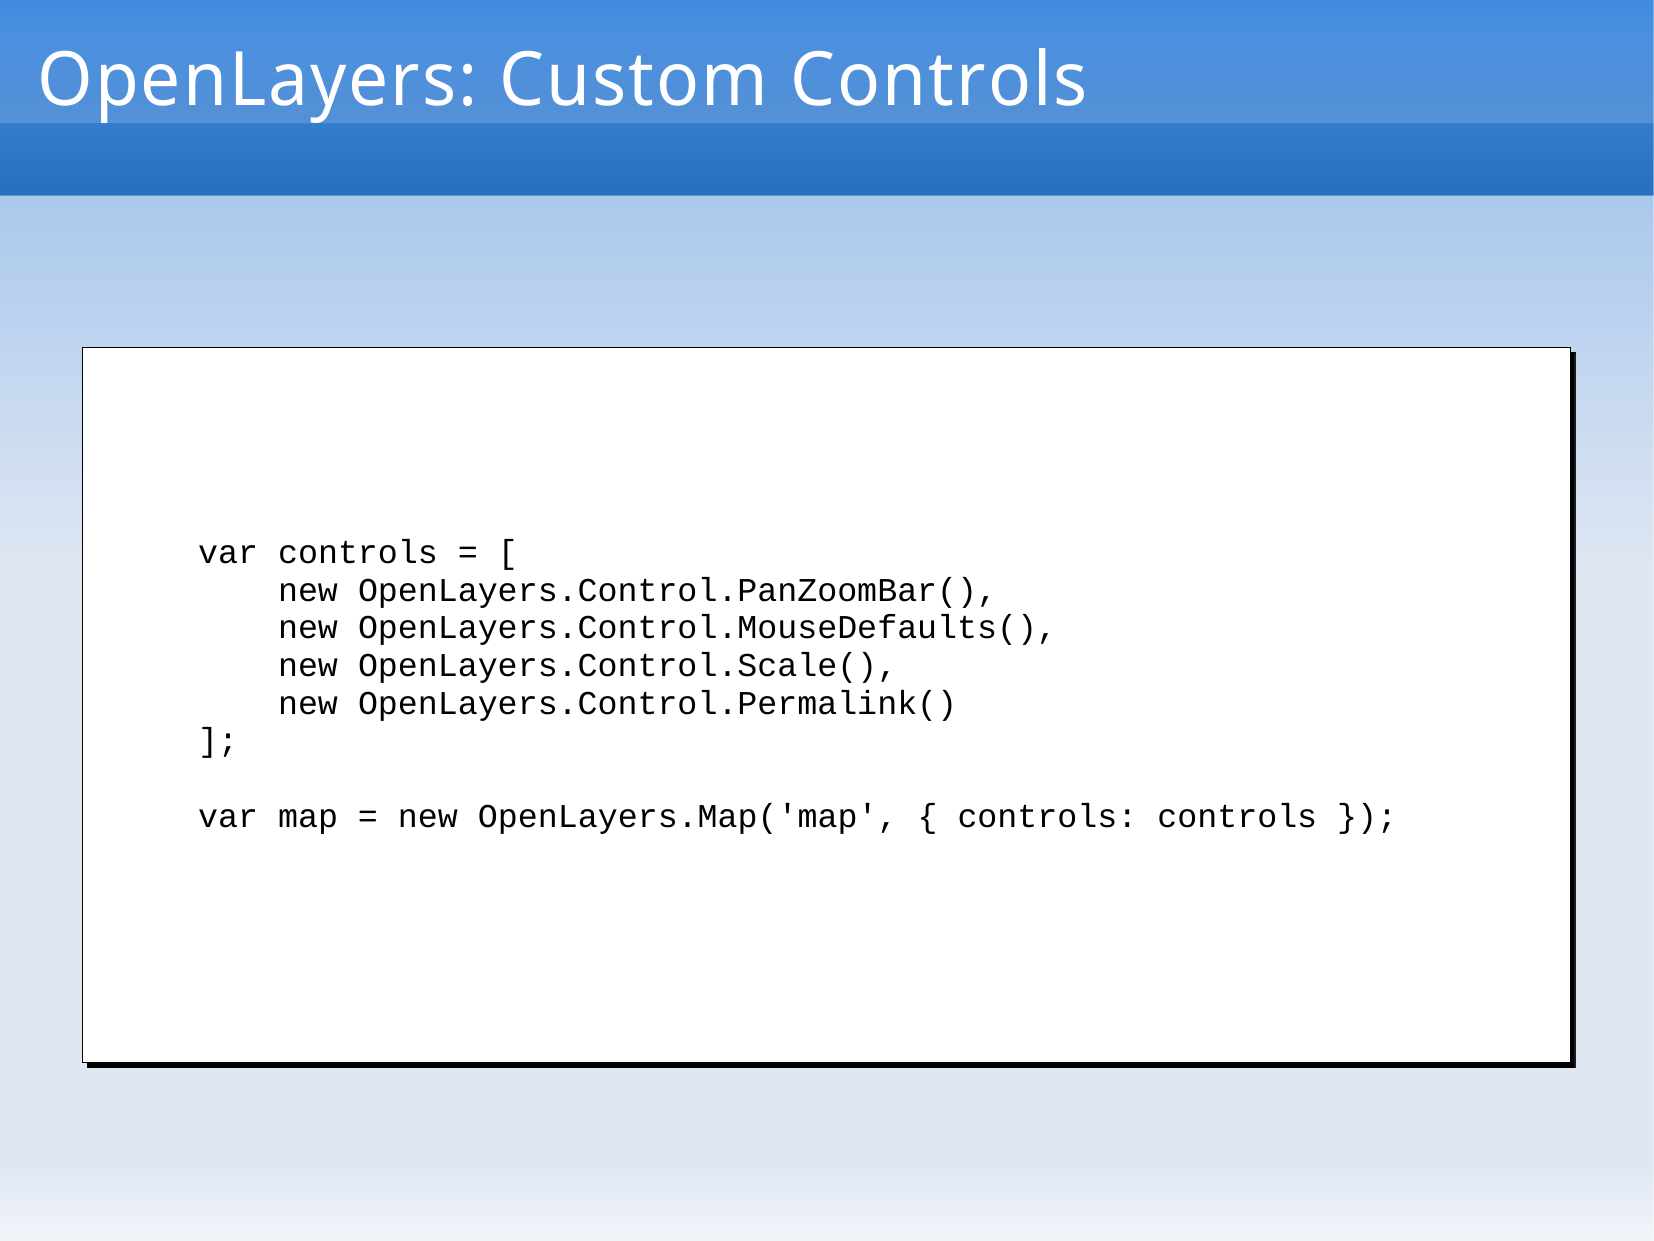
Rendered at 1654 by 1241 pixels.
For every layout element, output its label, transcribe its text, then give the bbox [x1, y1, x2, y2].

picture [0, 0, 1654, 1241]
subtitle var controls = [ new OpenLayers.Control.PanZoomBar(), new OpenLayers.Control.MouseDefaults(), new OpenLayers.Control.Scale(), new OpenLayers.Control.Permalink() ]; var map = new OpenLayers.Map('map', { controls: controls }); [82, 347, 1571, 1063]
title OpenLayers: Custom Controls [37, 2, 1463, 151]
